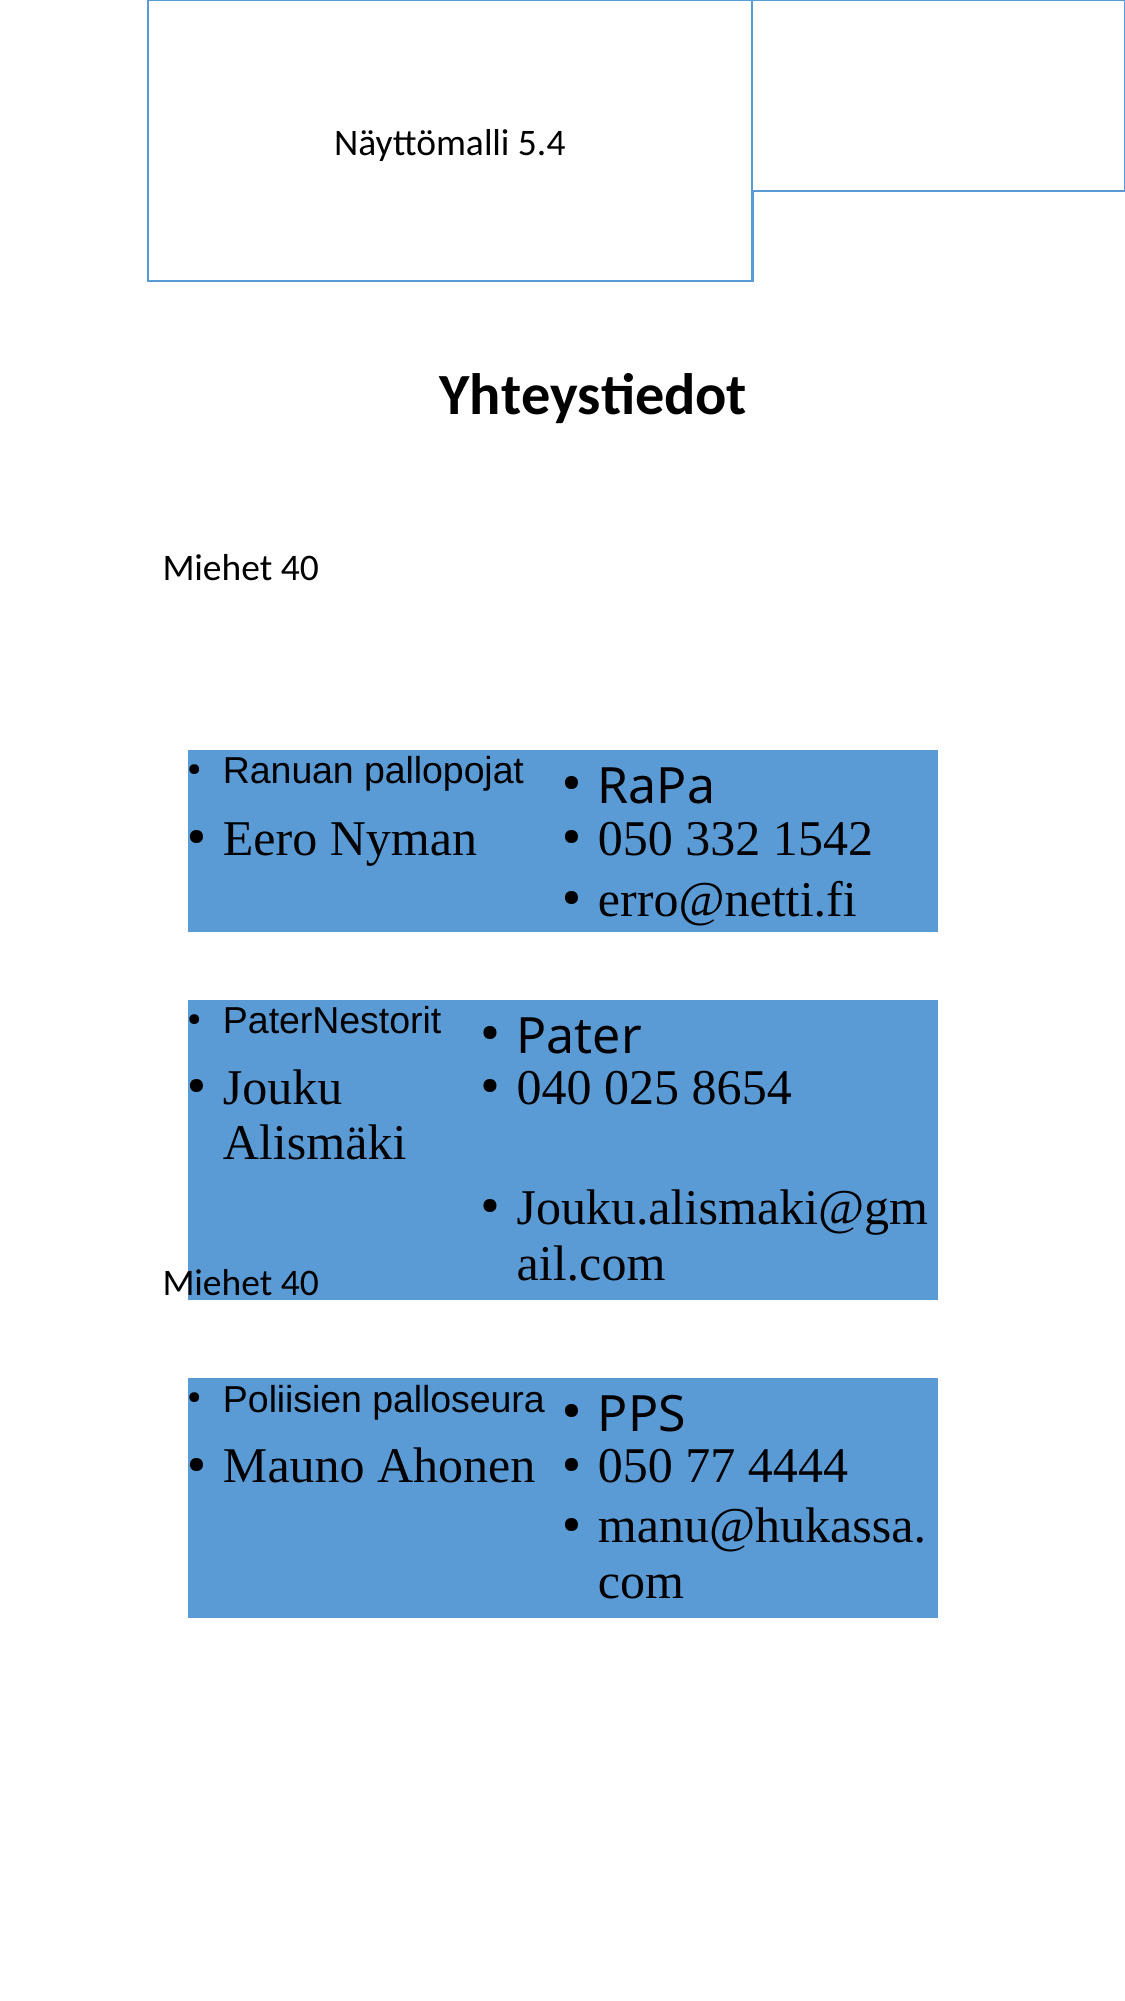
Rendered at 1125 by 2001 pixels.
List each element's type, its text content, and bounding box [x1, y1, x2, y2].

table_cell Mauno Ahonen [188, 1438, 563, 1498]
text_box Miehet 40 [147, 535, 337, 596]
table_cell manu@hukassa.com [563, 1498, 938, 1618]
table_header Ranuan pallopojat [188, 750, 563, 811]
table_cell Jouku Alismäki [188, 1060, 481, 1180]
text_box Miehet 40 [147, 1250, 337, 1311]
text_box Yhteystiedot [424, 348, 767, 435]
table_cell 050 332 1542 [563, 811, 938, 872]
table_header PPS [563, 1378, 938, 1438]
table_cell Jouku.alismaki@gmail.com [481, 1180, 938, 1300]
table_header RaPa [563, 750, 938, 811]
table_cell erro@netti.fi [563, 872, 938, 932]
table_cell Eero Nyman [188, 811, 563, 872]
table_cell 050 77 4444 [563, 1438, 938, 1498]
table_cell [188, 872, 563, 932]
table_cell 040 025 8654 [481, 1060, 938, 1180]
table_header Poliisien palloseura [188, 1378, 563, 1438]
table_header Pater [481, 1000, 938, 1060]
table_cell [188, 1180, 481, 1300]
text_box [752, 0, 1125, 191]
text_box Näyttömalli 5.4 [148, 0, 752, 281]
table_cell [188, 1498, 563, 1618]
table_header PaterNestorit [188, 1000, 481, 1060]
